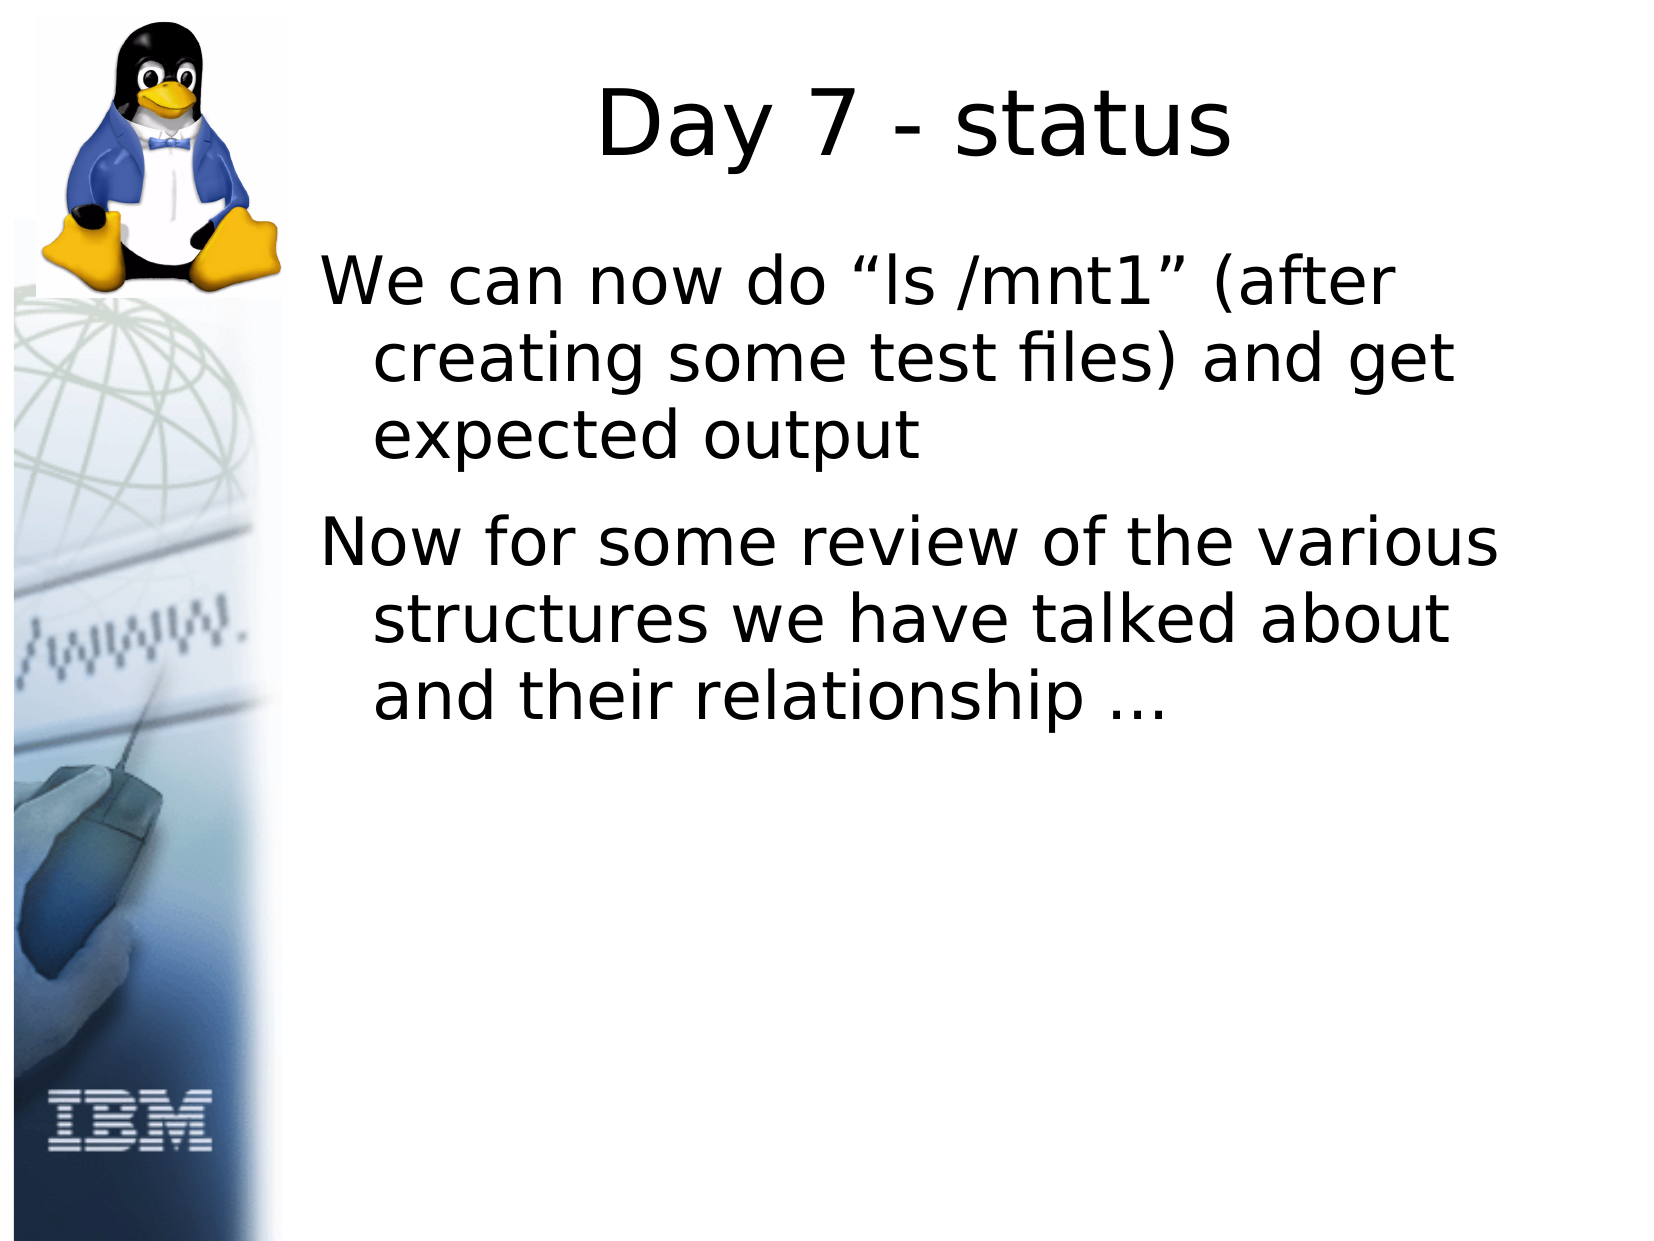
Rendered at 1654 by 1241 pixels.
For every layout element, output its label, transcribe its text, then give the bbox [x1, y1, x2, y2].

list We can now do “ls /mnt1” (after creating some test files) and get expected output Now for some review of the various structures we have talked about and their relationship ... [301, 243, 1520, 1182]
title Day 7 - status [301, 39, 1528, 209]
